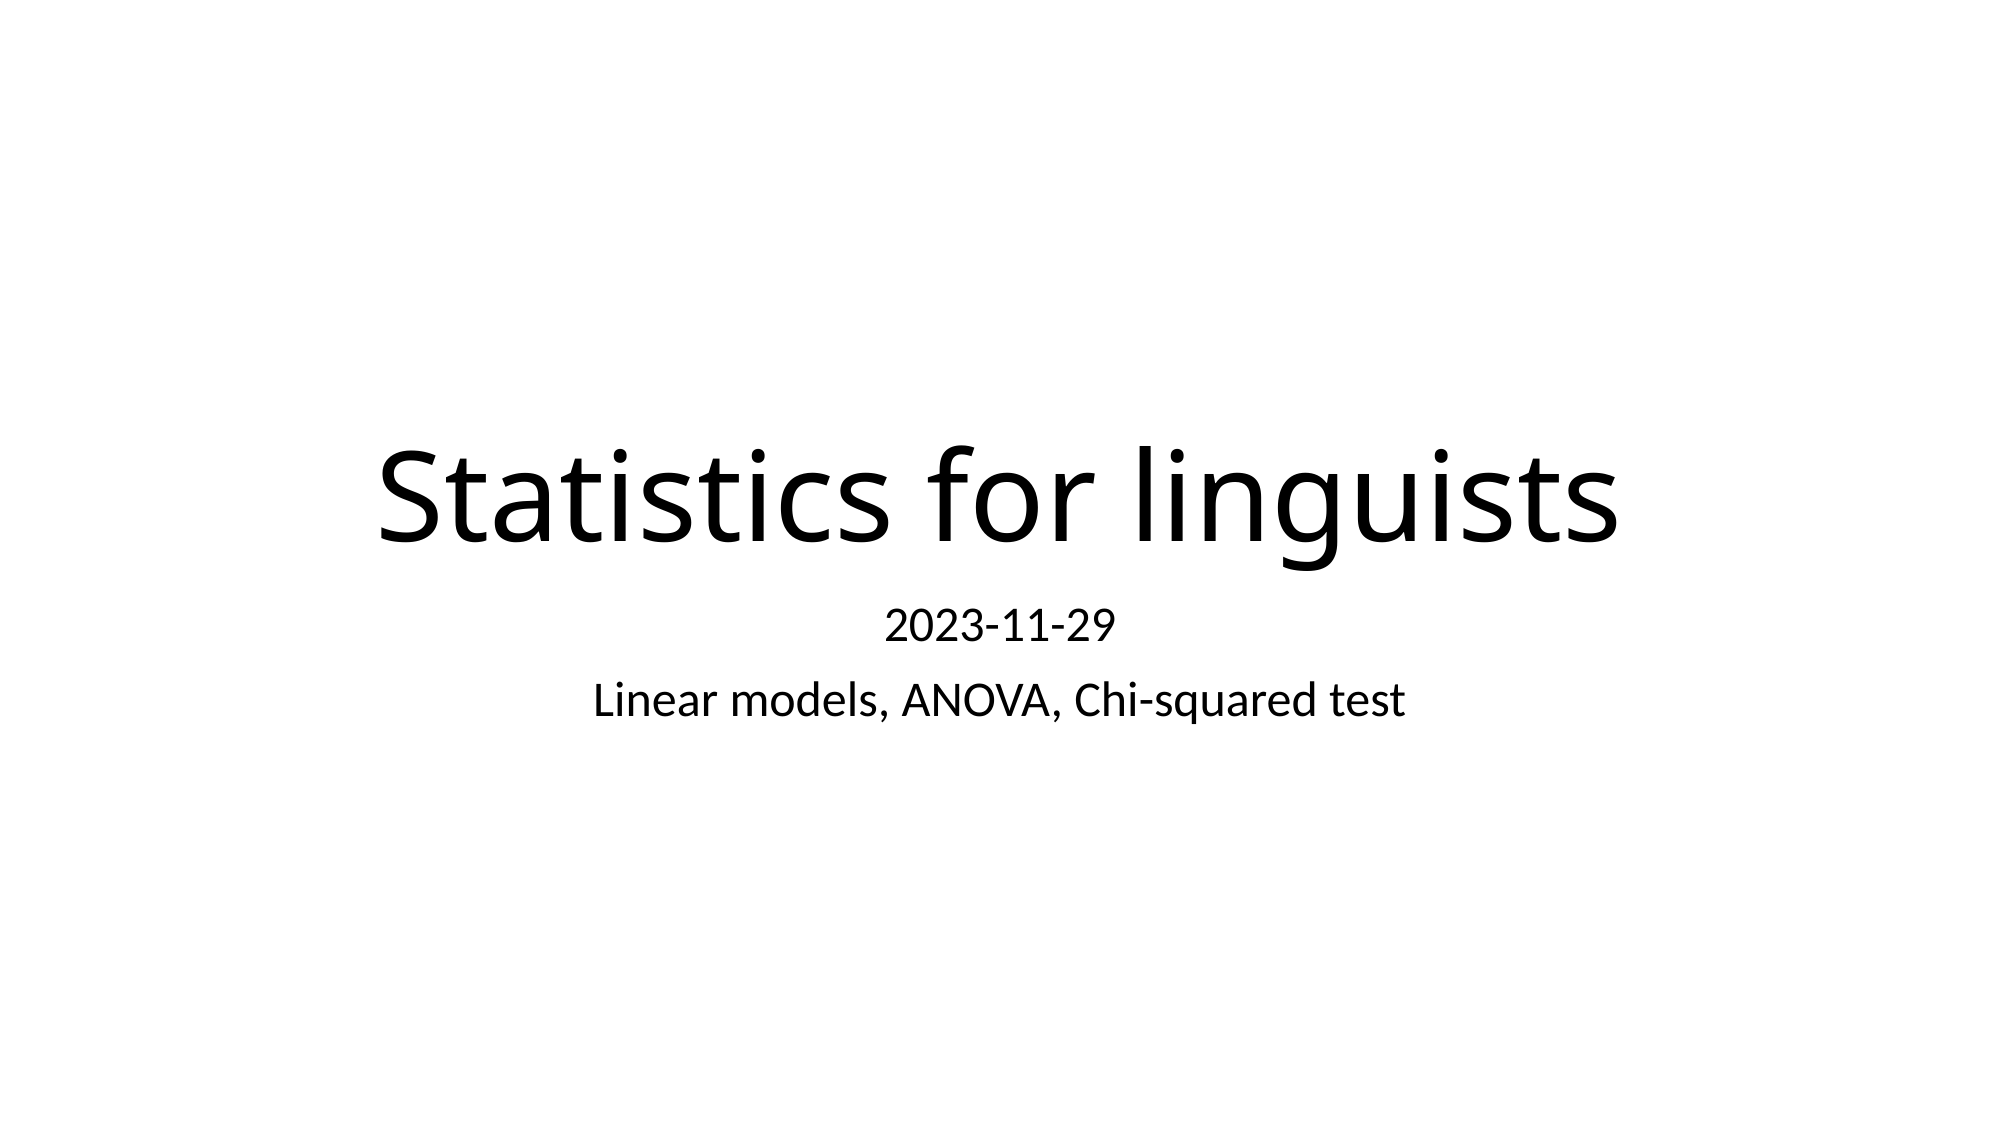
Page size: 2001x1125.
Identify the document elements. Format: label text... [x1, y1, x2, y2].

title Statistics for linguists [249, 184, 1750, 576]
subtitle 2023-11-29 Linear models, ANOVA, Chi-squared test [249, 590, 1750, 863]
